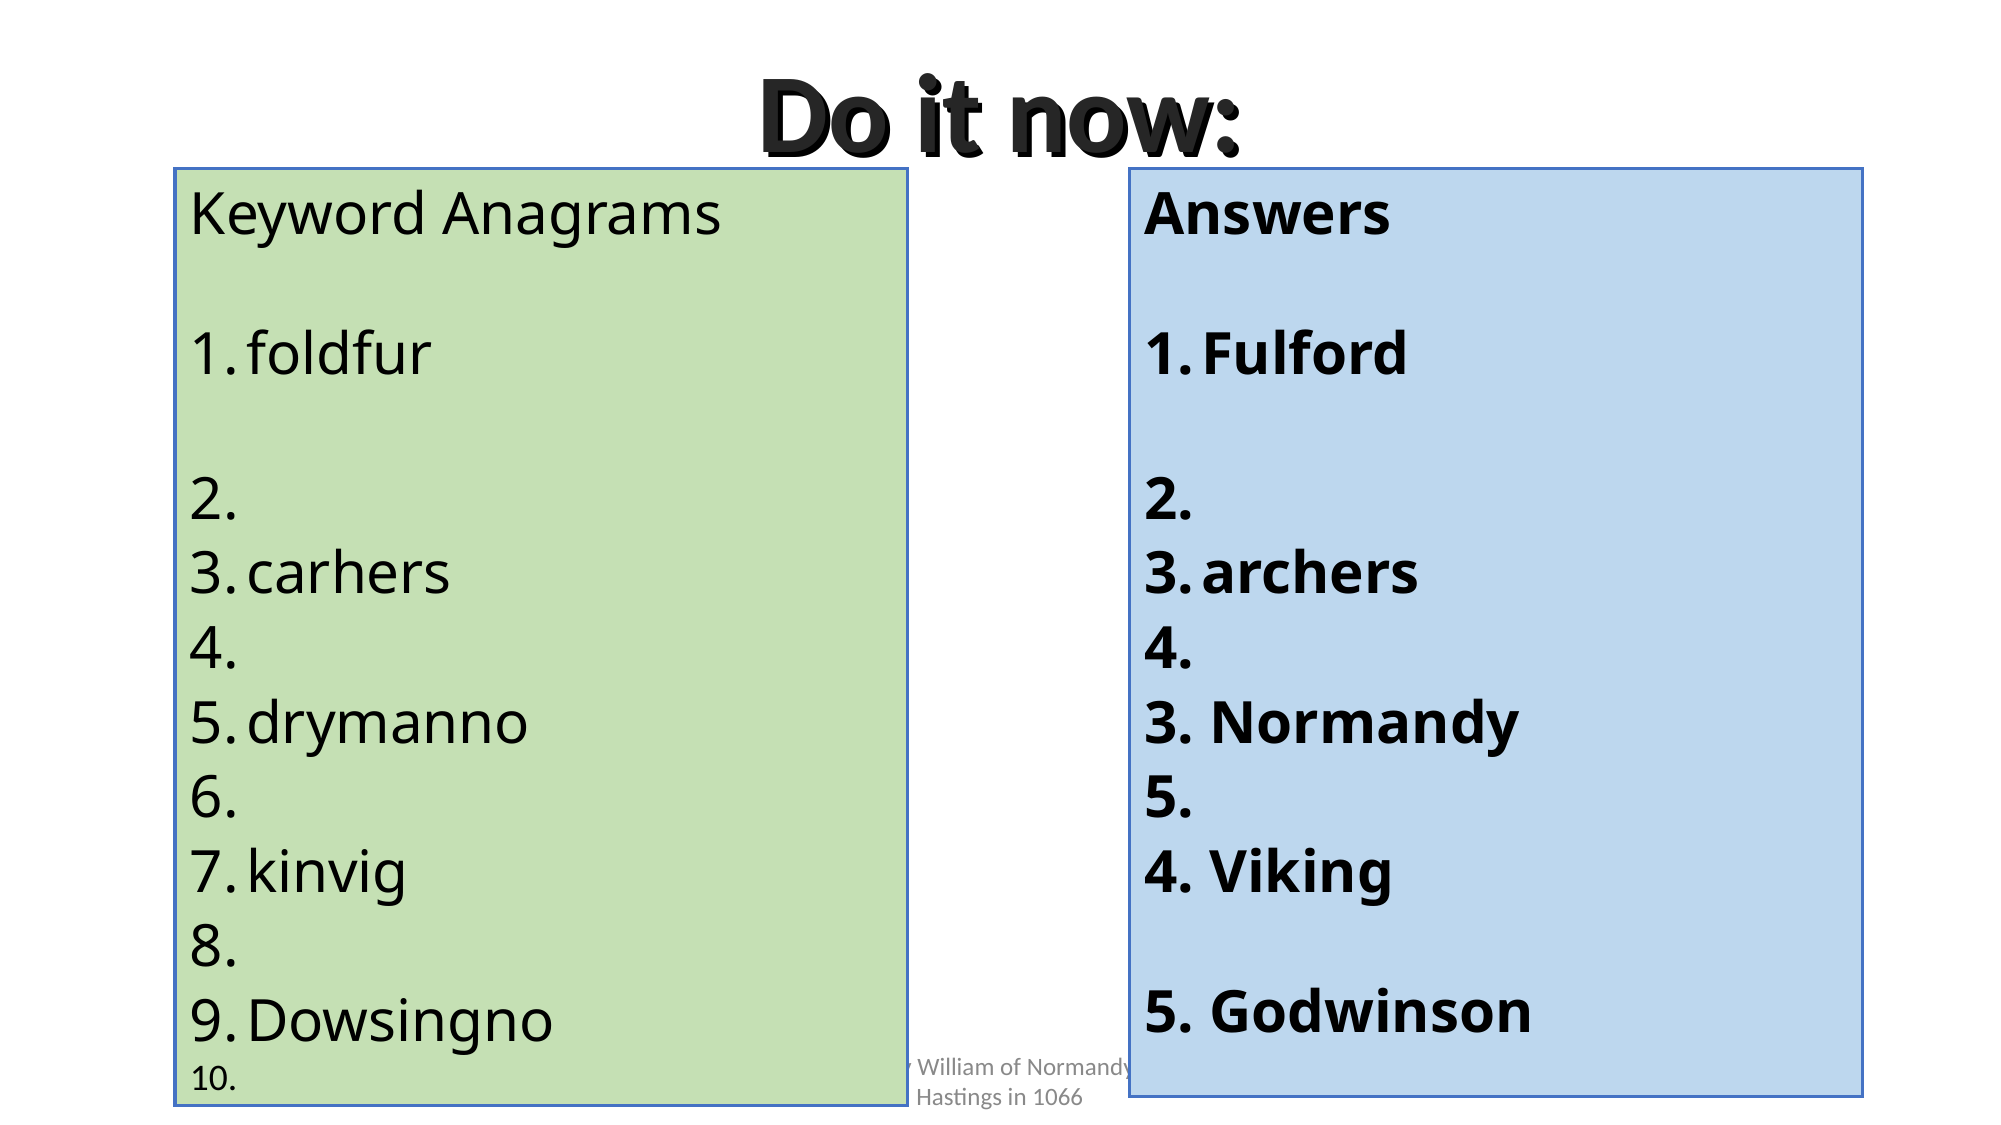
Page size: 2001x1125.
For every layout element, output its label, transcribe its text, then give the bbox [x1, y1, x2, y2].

text_box 3 [1412, 1098, 1863, 1103]
text_box Answers Fulford archers 3. Normandy 4. Viking 5. Godwinson [1129, 168, 1863, 1007]
text_box Do it now: [743, 33, 1257, 183]
text_box Keyword Anagrams foldfur carhers drymanno kinvig Dowsingno [174, 168, 908, 1007]
text_box Objective: Explain why William of Normandy won the Battle of Hastings in 1066 [909, 1042, 1338, 1103]
